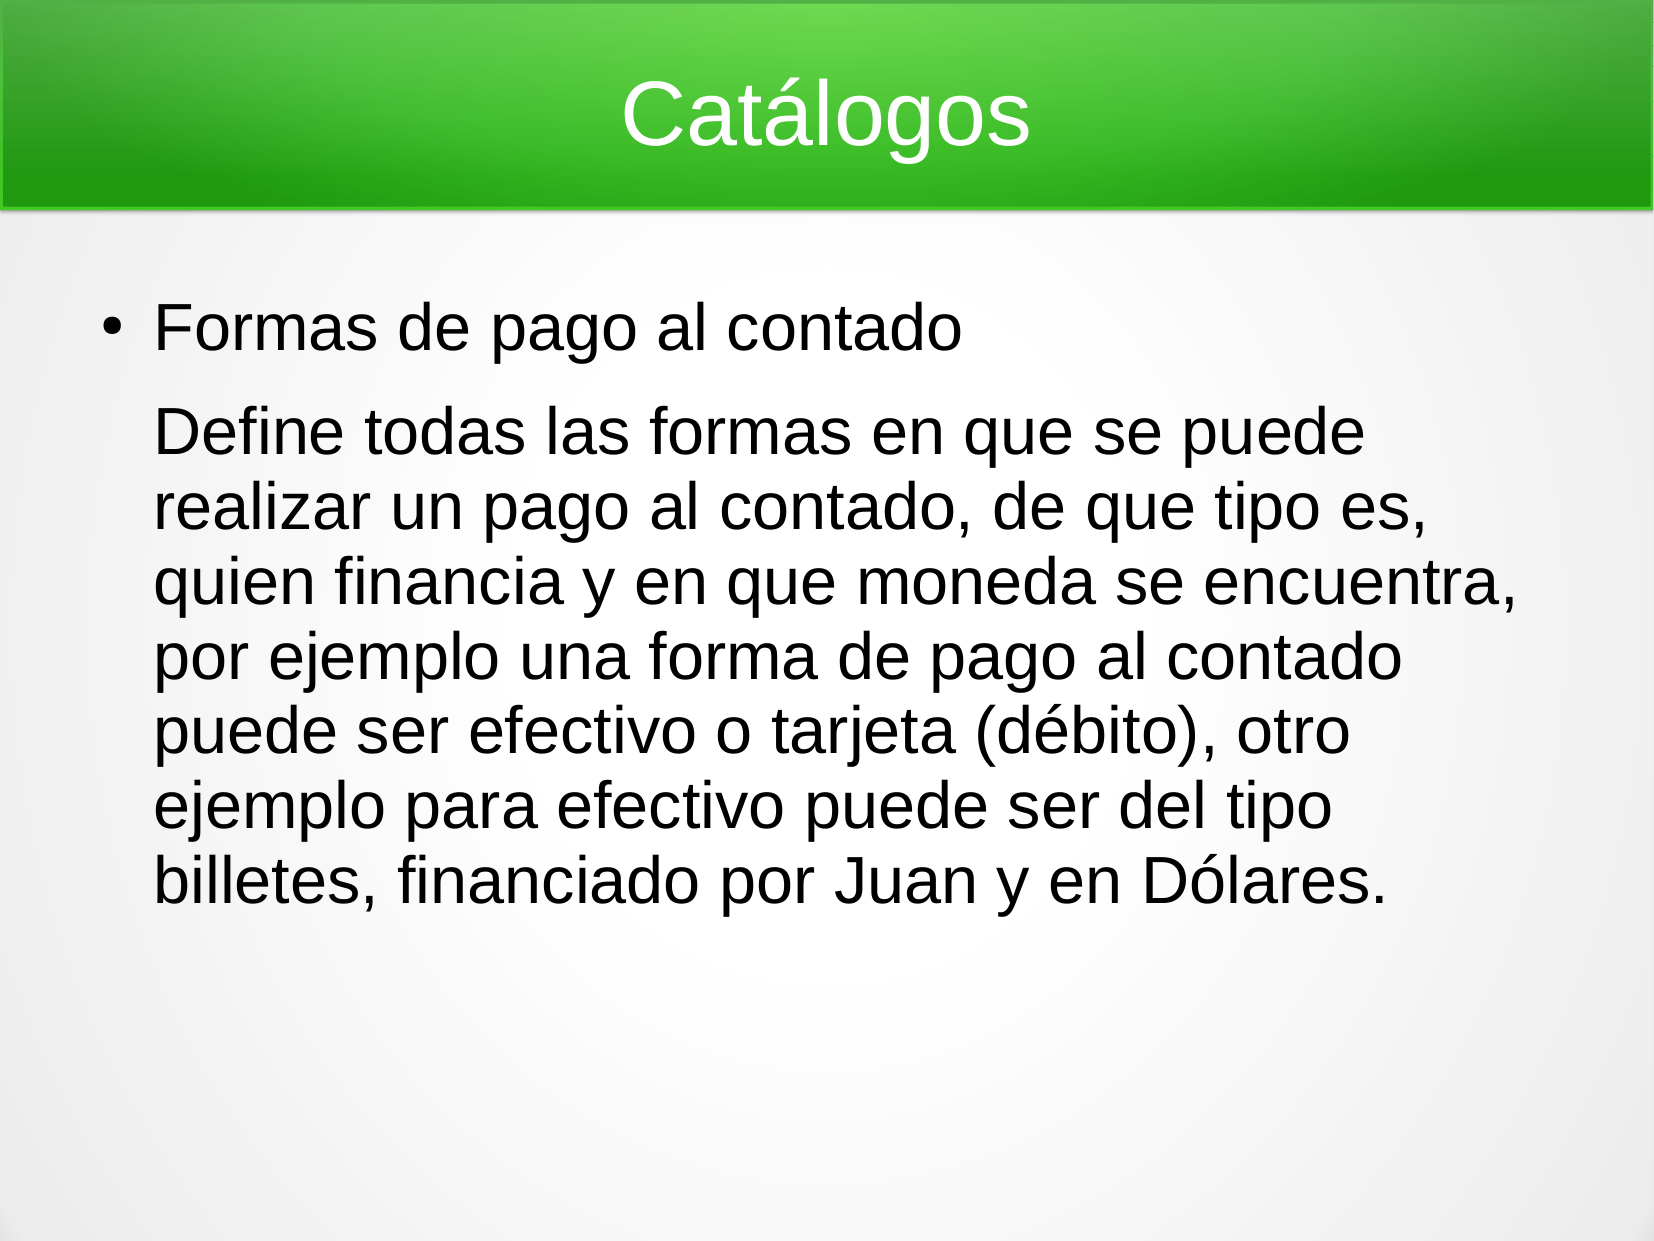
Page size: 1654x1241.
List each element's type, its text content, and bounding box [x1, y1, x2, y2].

list Formas de pago al contado Define todas las formas en que se puede realizar un pago al contado, de que tipo es, quien financia y en que moneda se encuentra, por ejemplo una forma de pago al contado puede ser efectivo o tarjeta (débito), otro ejemplo para efectivo puede ser del tipo billetes, financiado por Juan y en Dólares. [82, 290, 1538, 1010]
title Catálogos [82, 49, 1571, 179]
